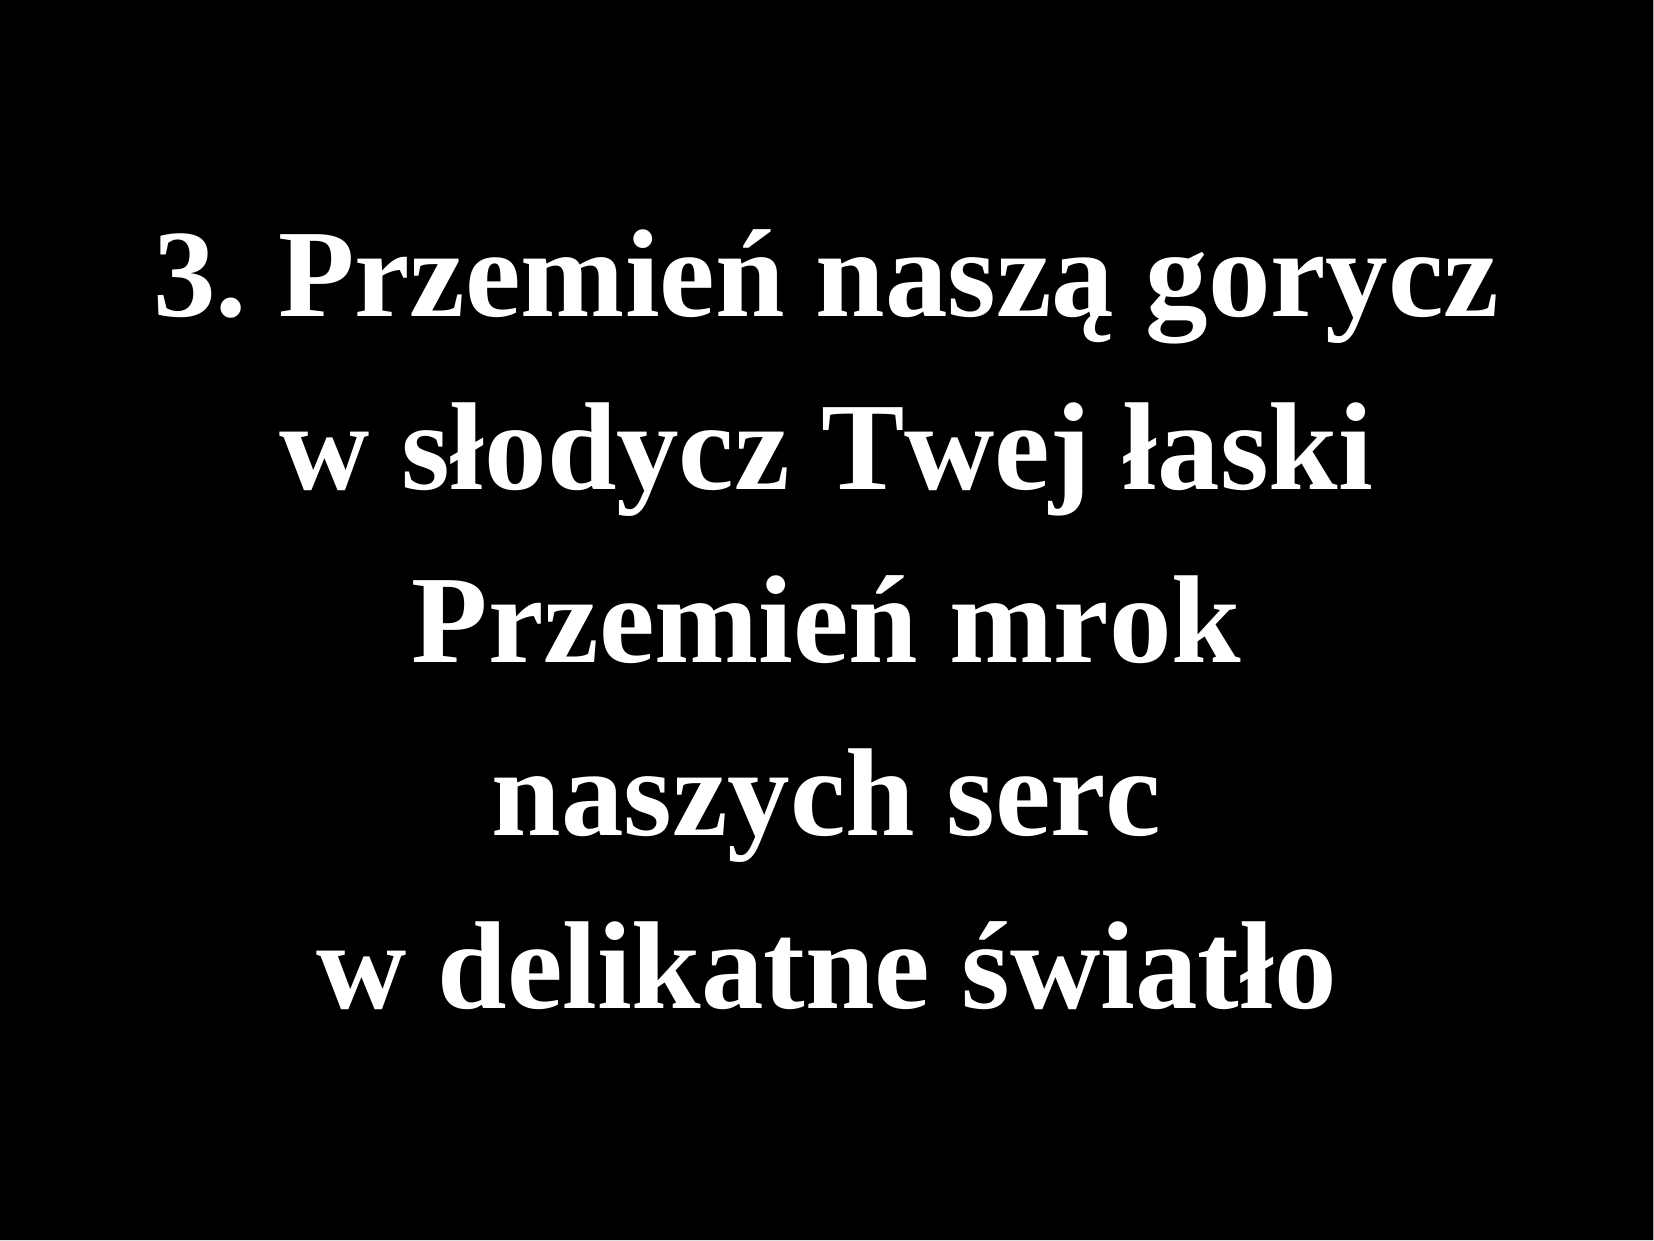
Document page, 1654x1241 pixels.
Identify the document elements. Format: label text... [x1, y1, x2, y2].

title 3. Przemień naszą gorycz ppp w słodycz Twej łaski ppp Przemień mrok ppp naszych serc ppp w delikatne światło [0, 0, 1654, 1241]
